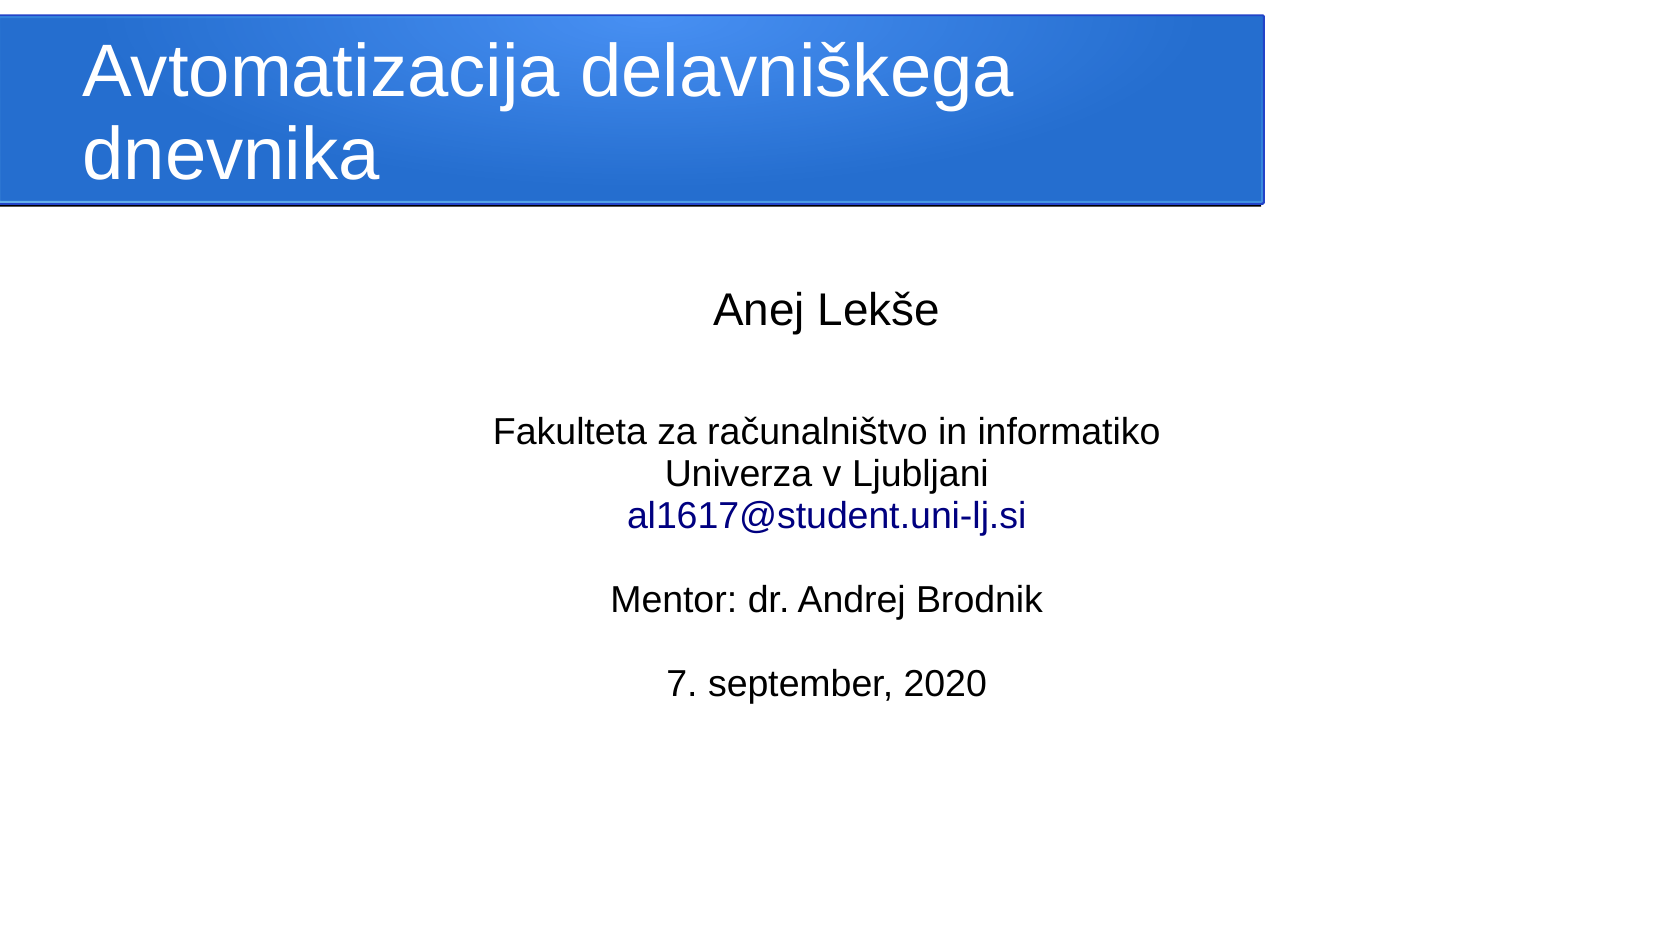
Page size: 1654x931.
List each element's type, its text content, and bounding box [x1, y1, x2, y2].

subtitle Anej Lekše Fakulteta za računalništvo in informatiko Univerza v Ljubljani al1617@student.uni-lj.si Mentor: dr. Andrej Brodnik 7. september, 2020 [82, 224, 1571, 764]
title Avtomatizacija delavniškega dnevnika [82, 29, 1235, 196]
